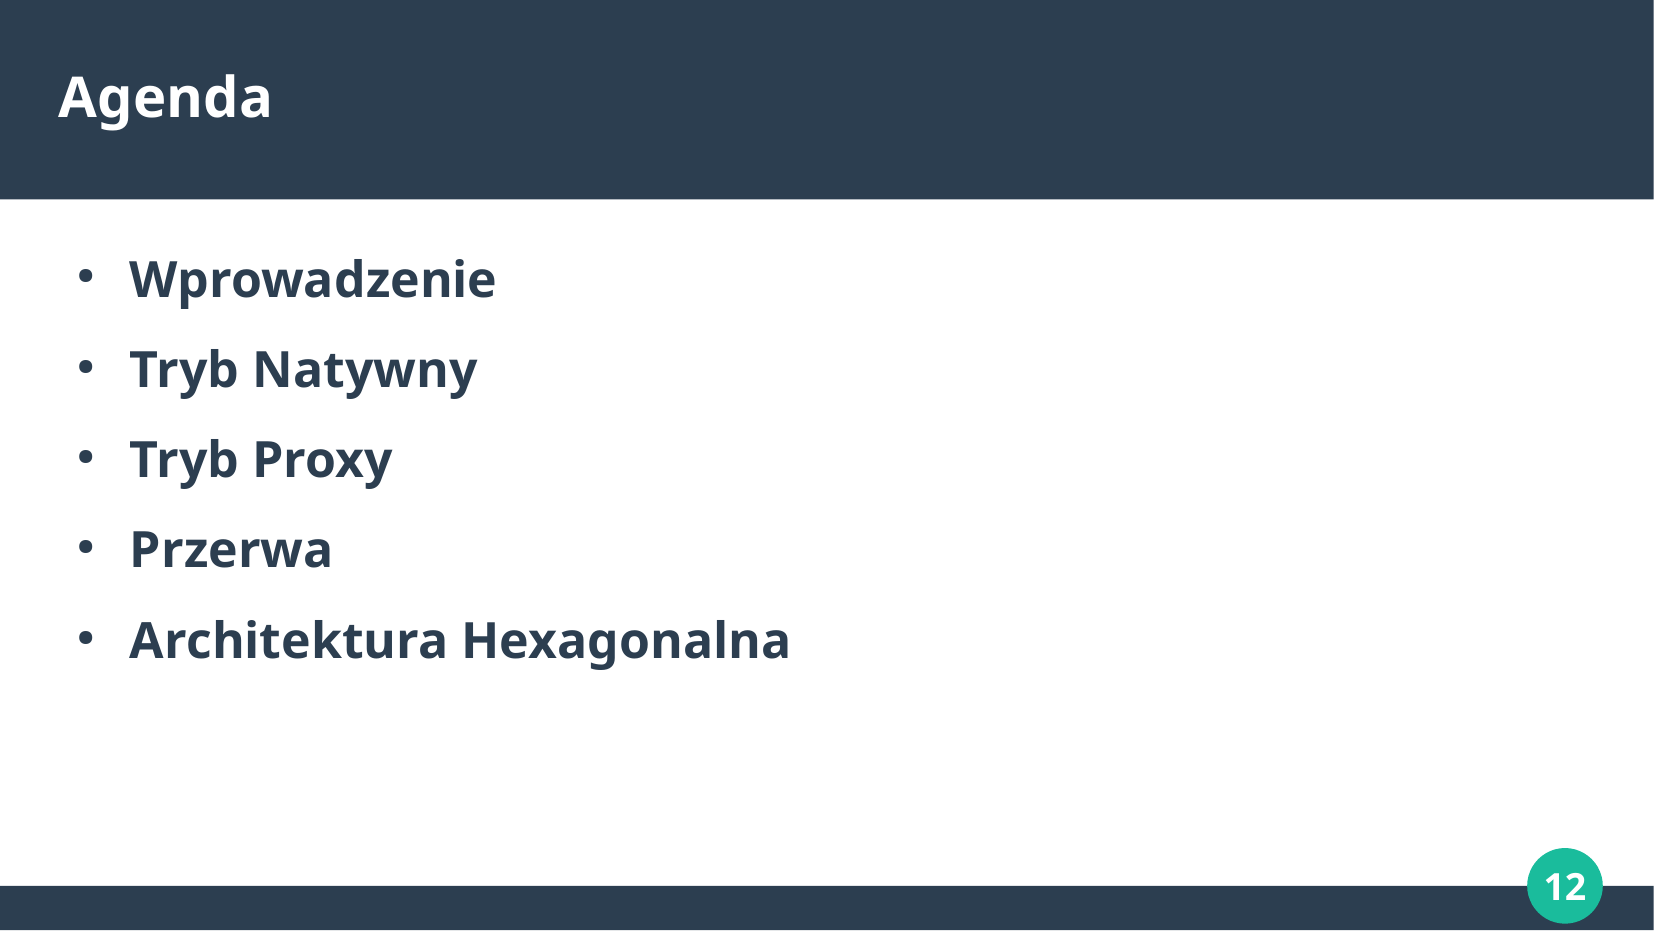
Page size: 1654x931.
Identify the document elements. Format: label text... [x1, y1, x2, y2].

title Agenda [59, 37, 1595, 156]
list Wprowadzenie Tryb Natywny Tryb Proxy Przerwa Architektura Hexagonalna [59, 243, 1576, 864]
